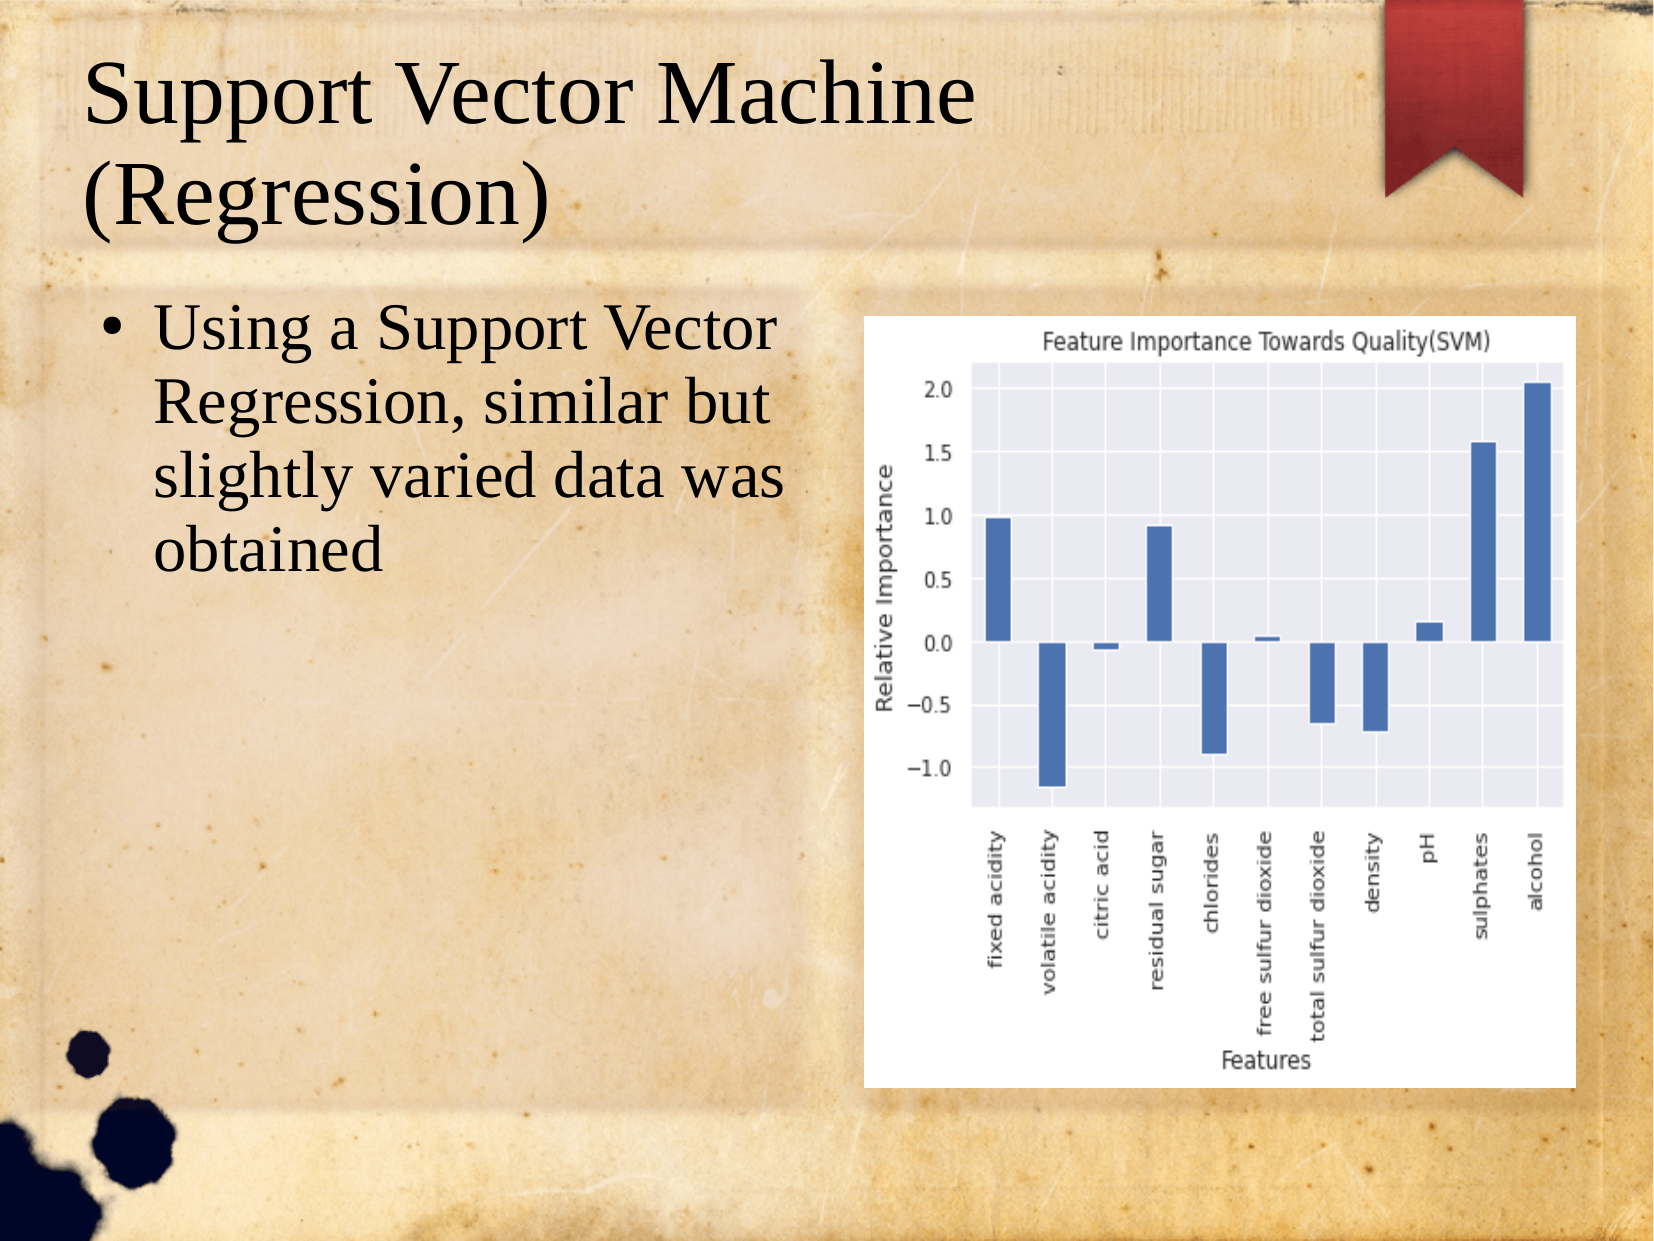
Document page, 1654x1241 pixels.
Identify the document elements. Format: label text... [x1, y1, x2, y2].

picture [0, 0, 1654, 1241]
list Using a Support Vector Regression, similar but slightly varied data was obtained [82, 290, 793, 1010]
title Support Vector Machine (Regression) [82, 41, 1347, 245]
